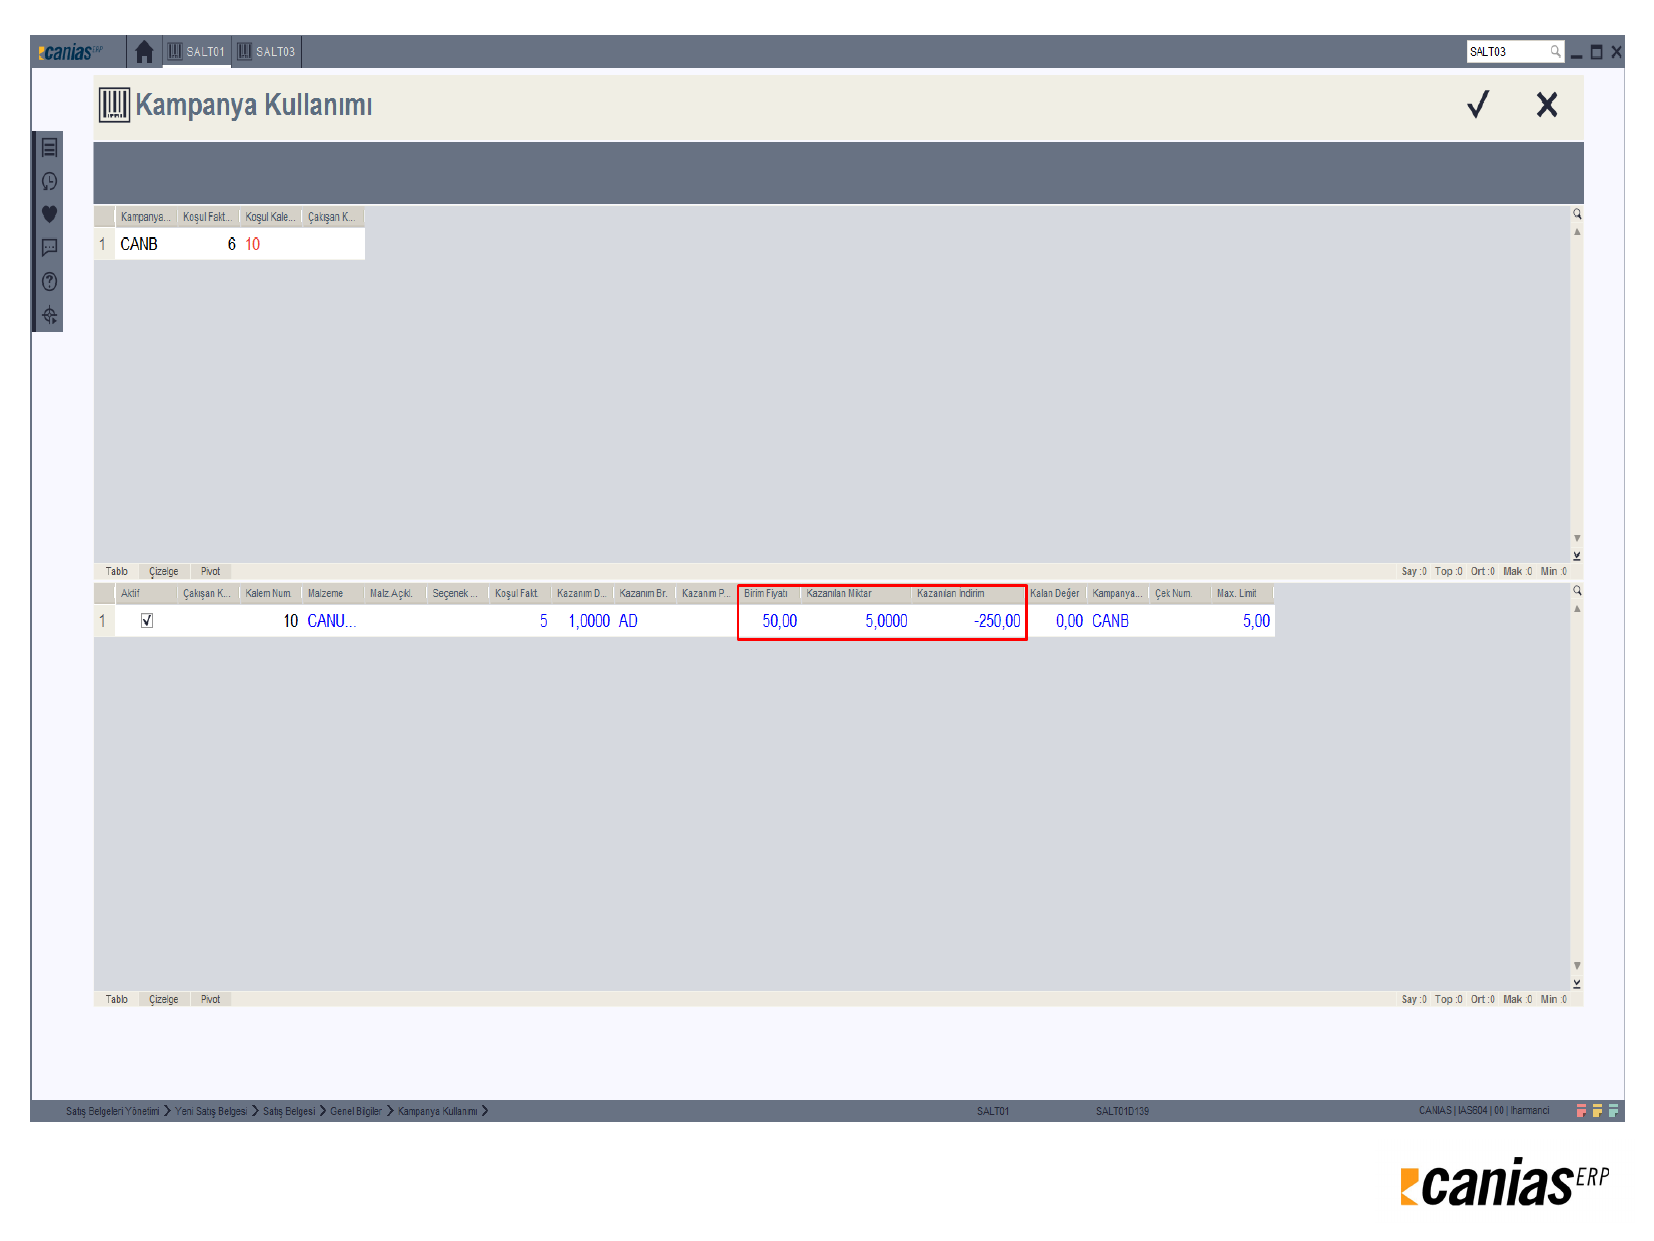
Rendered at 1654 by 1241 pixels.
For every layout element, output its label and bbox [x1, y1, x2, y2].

picture [1375, 1139, 1635, 1223]
picture [30, 35, 1625, 1123]
